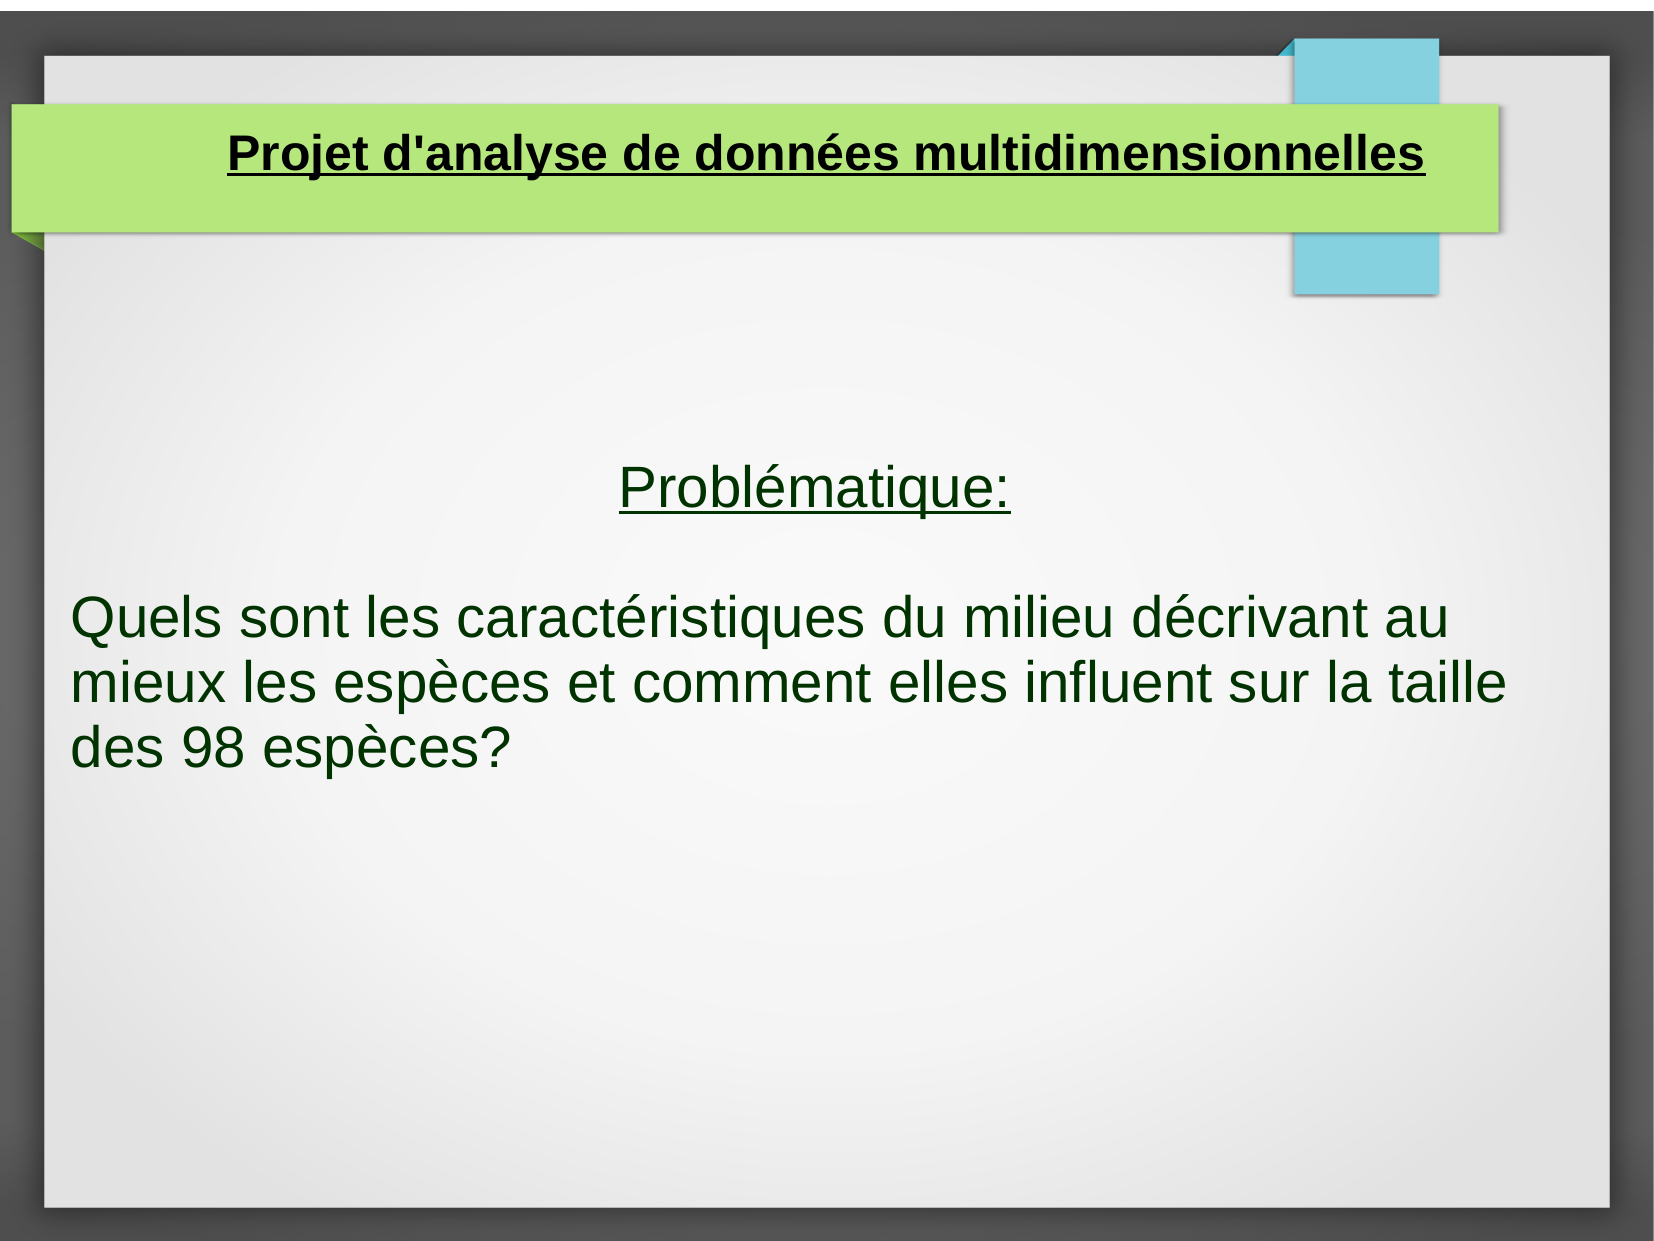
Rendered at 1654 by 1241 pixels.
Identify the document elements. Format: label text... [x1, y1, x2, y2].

subtitle Problématique: Quels sont les caractéristiques du milieu décrivant au mieux les espèces et comment elles influent sur la taille des 98 espèces? [70, 290, 1559, 1010]
picture [0, 11, 1654, 1241]
title Projet d'analyse de données multidimensionnelles [82, 49, 1571, 257]
